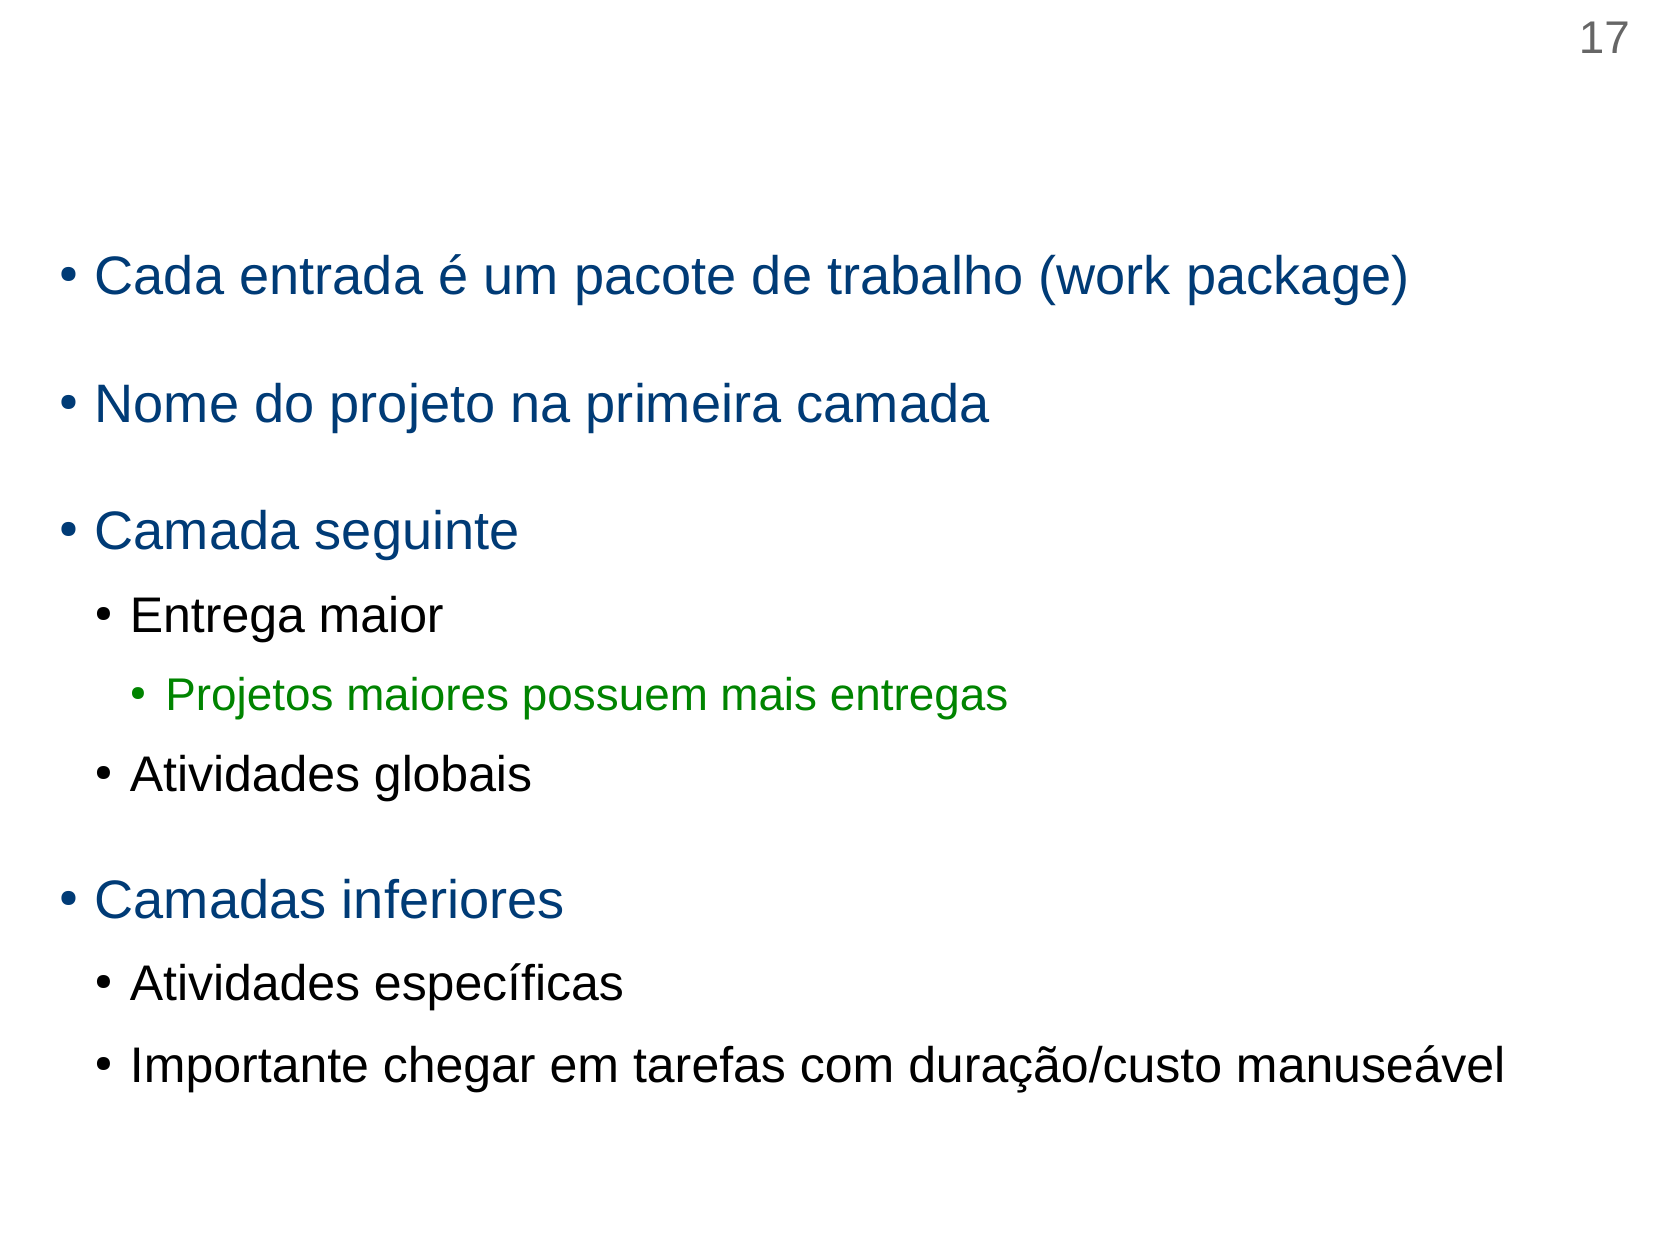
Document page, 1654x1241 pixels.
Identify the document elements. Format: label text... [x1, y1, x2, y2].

list Cada entrada é um pacote de trabalho (work package) Nome do projeto na primeira camada Camada seguinte Entrega maior Projetos maiores possuem mais entregas Atividades globais Camadas inferiores Atividades específicas Importante chegar em tarefas com duração/custo manuseável [59, 236, 1595, 1211]
